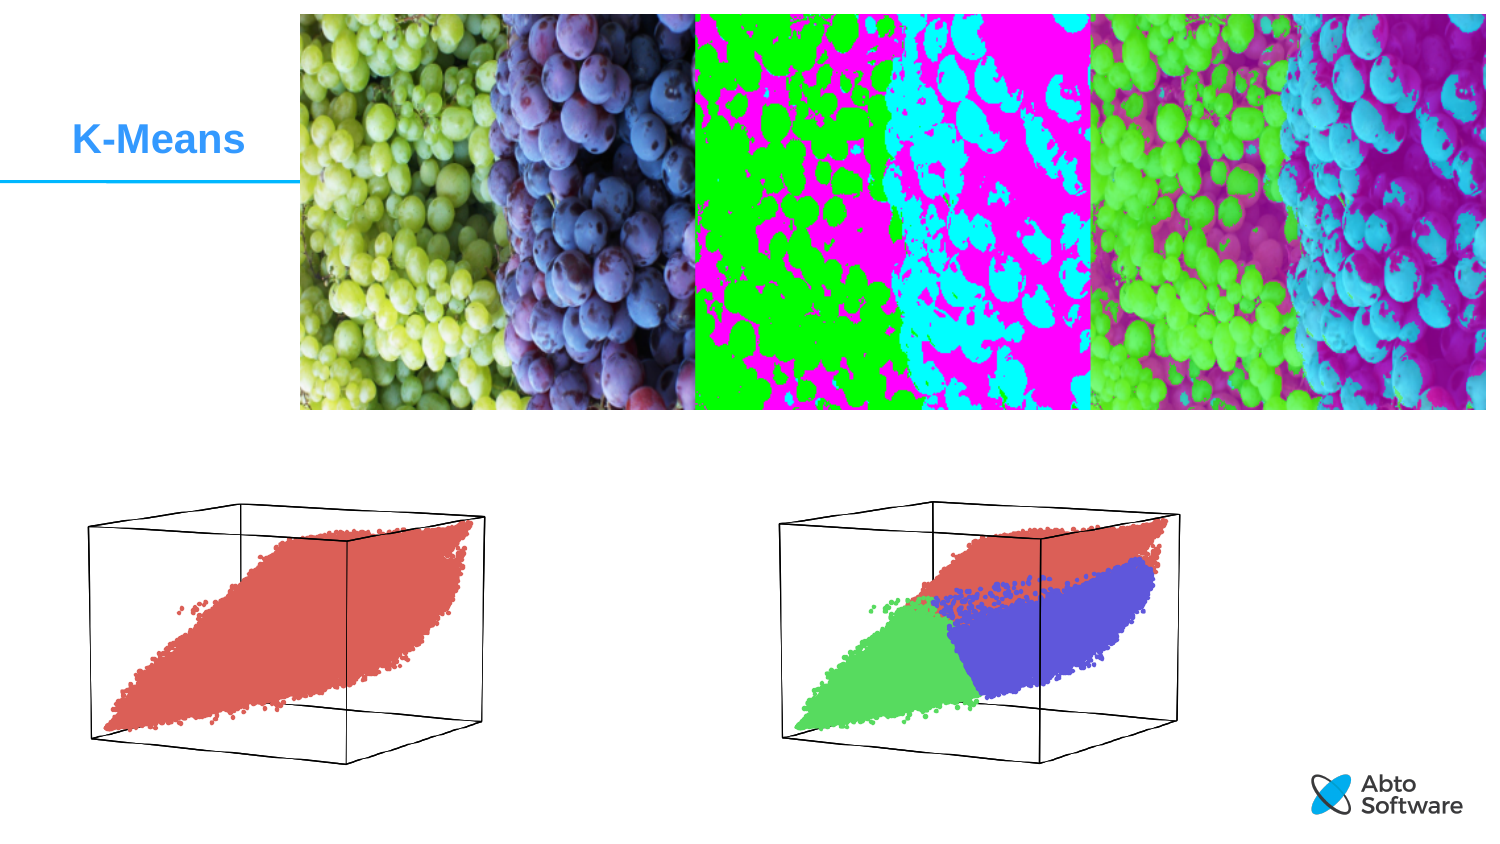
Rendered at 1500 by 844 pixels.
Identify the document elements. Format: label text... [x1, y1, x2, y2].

picture [300, 14, 1486, 411]
title K-Means [71, 68, 1311, 210]
picture [0, 419, 565, 844]
picture [690, 416, 1261, 844]
picture [1299, 771, 1474, 817]
